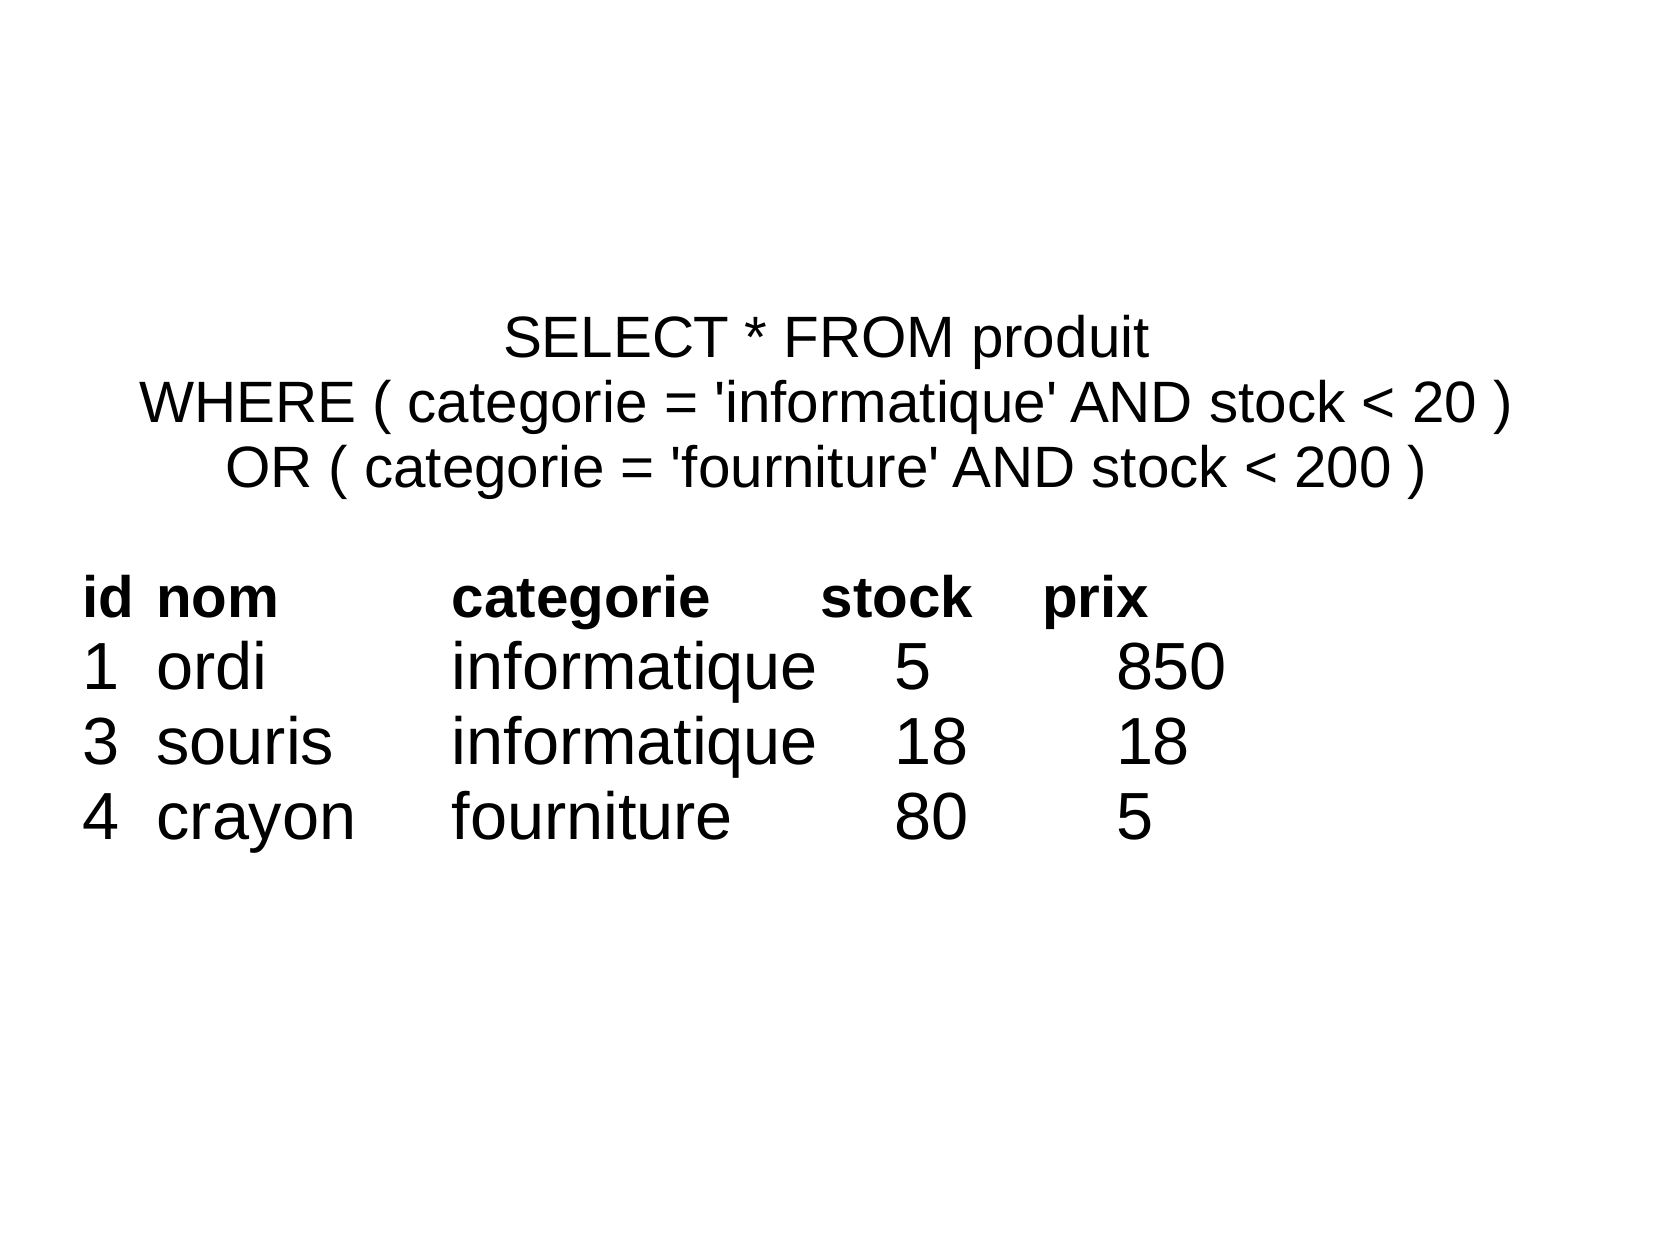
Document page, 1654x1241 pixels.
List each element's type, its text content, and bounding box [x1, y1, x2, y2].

subtitle SELECT * FROM produit WHERE ( categorie = 'informatique' AND stock < 20 ) OR ( categorie = 'fourniture' AND stock < 200 ) id nom categorie stock prix 1 ordi informatique 5 850 3 souris informatique 18 18 4 crayon fourniture 80 5 [82, 49, 1571, 1109]
